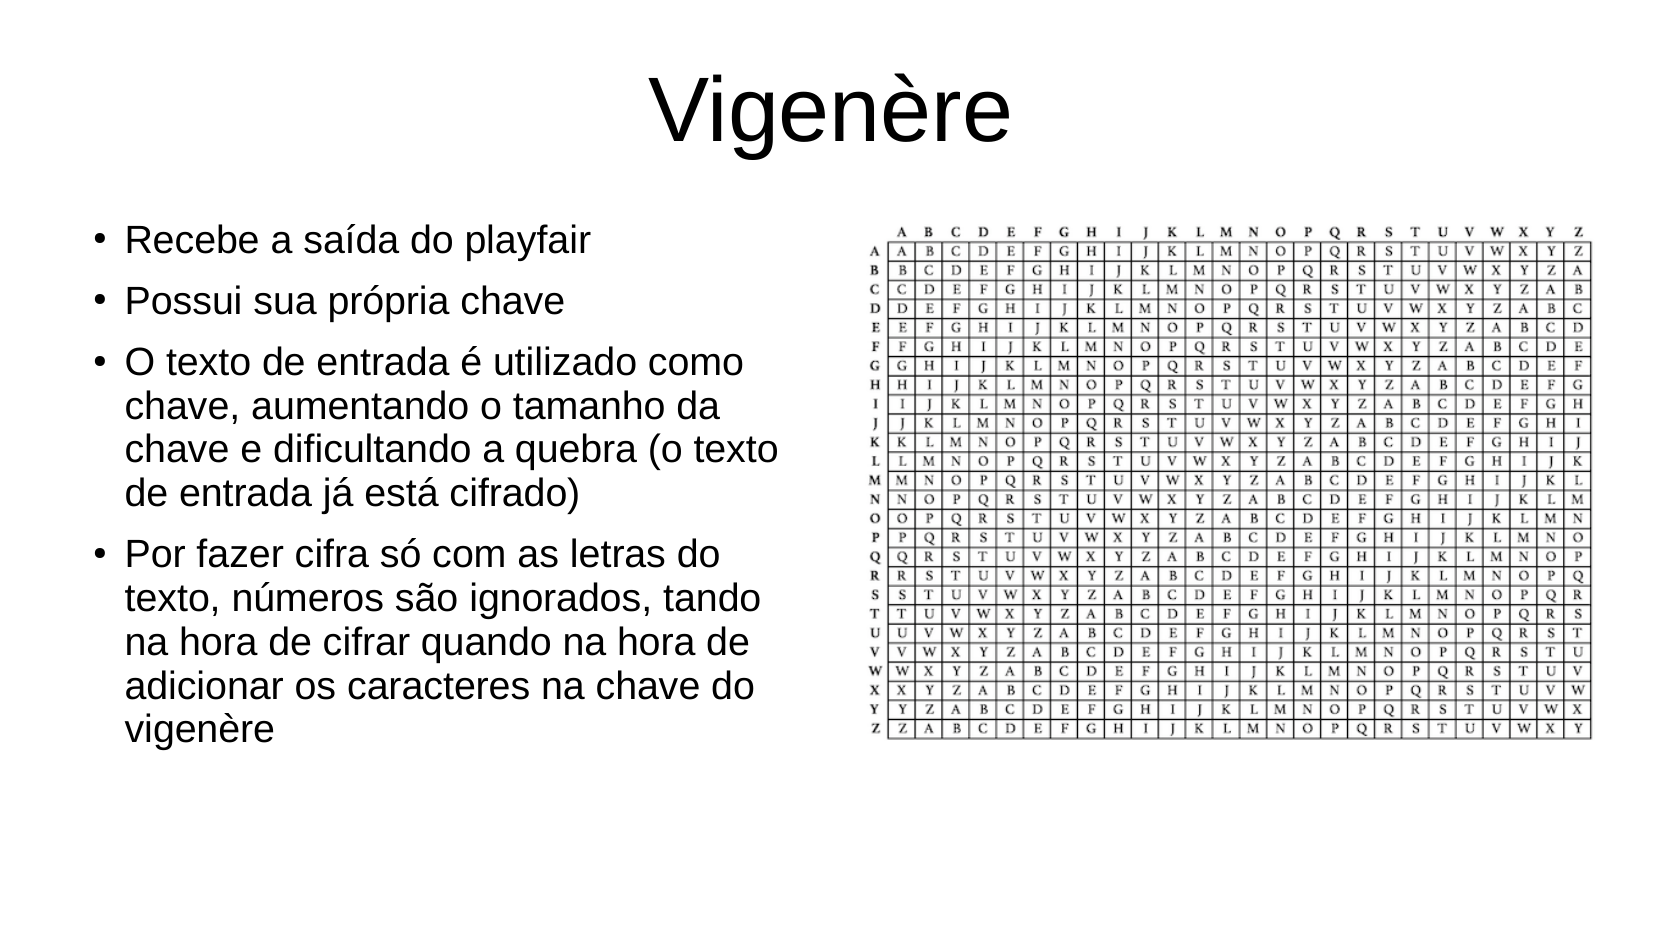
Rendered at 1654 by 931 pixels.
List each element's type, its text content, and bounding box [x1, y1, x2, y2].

list Recebe a saída do playfair Possui sua própria chave O texto de entrada é utilizado como chave, aumentando o tamanho da chave e dificultando a quebra (o texto de entrada já está cifrado) Por fazer cifra só com as letras do texto, números são ignorados, tando na hora de cifrar quando na hora de adicionar os caracteres na chave do vigenère [82, 217, 809, 758]
title Vigenère [86, 32, 1576, 188]
picture [862, 224, 1595, 741]
